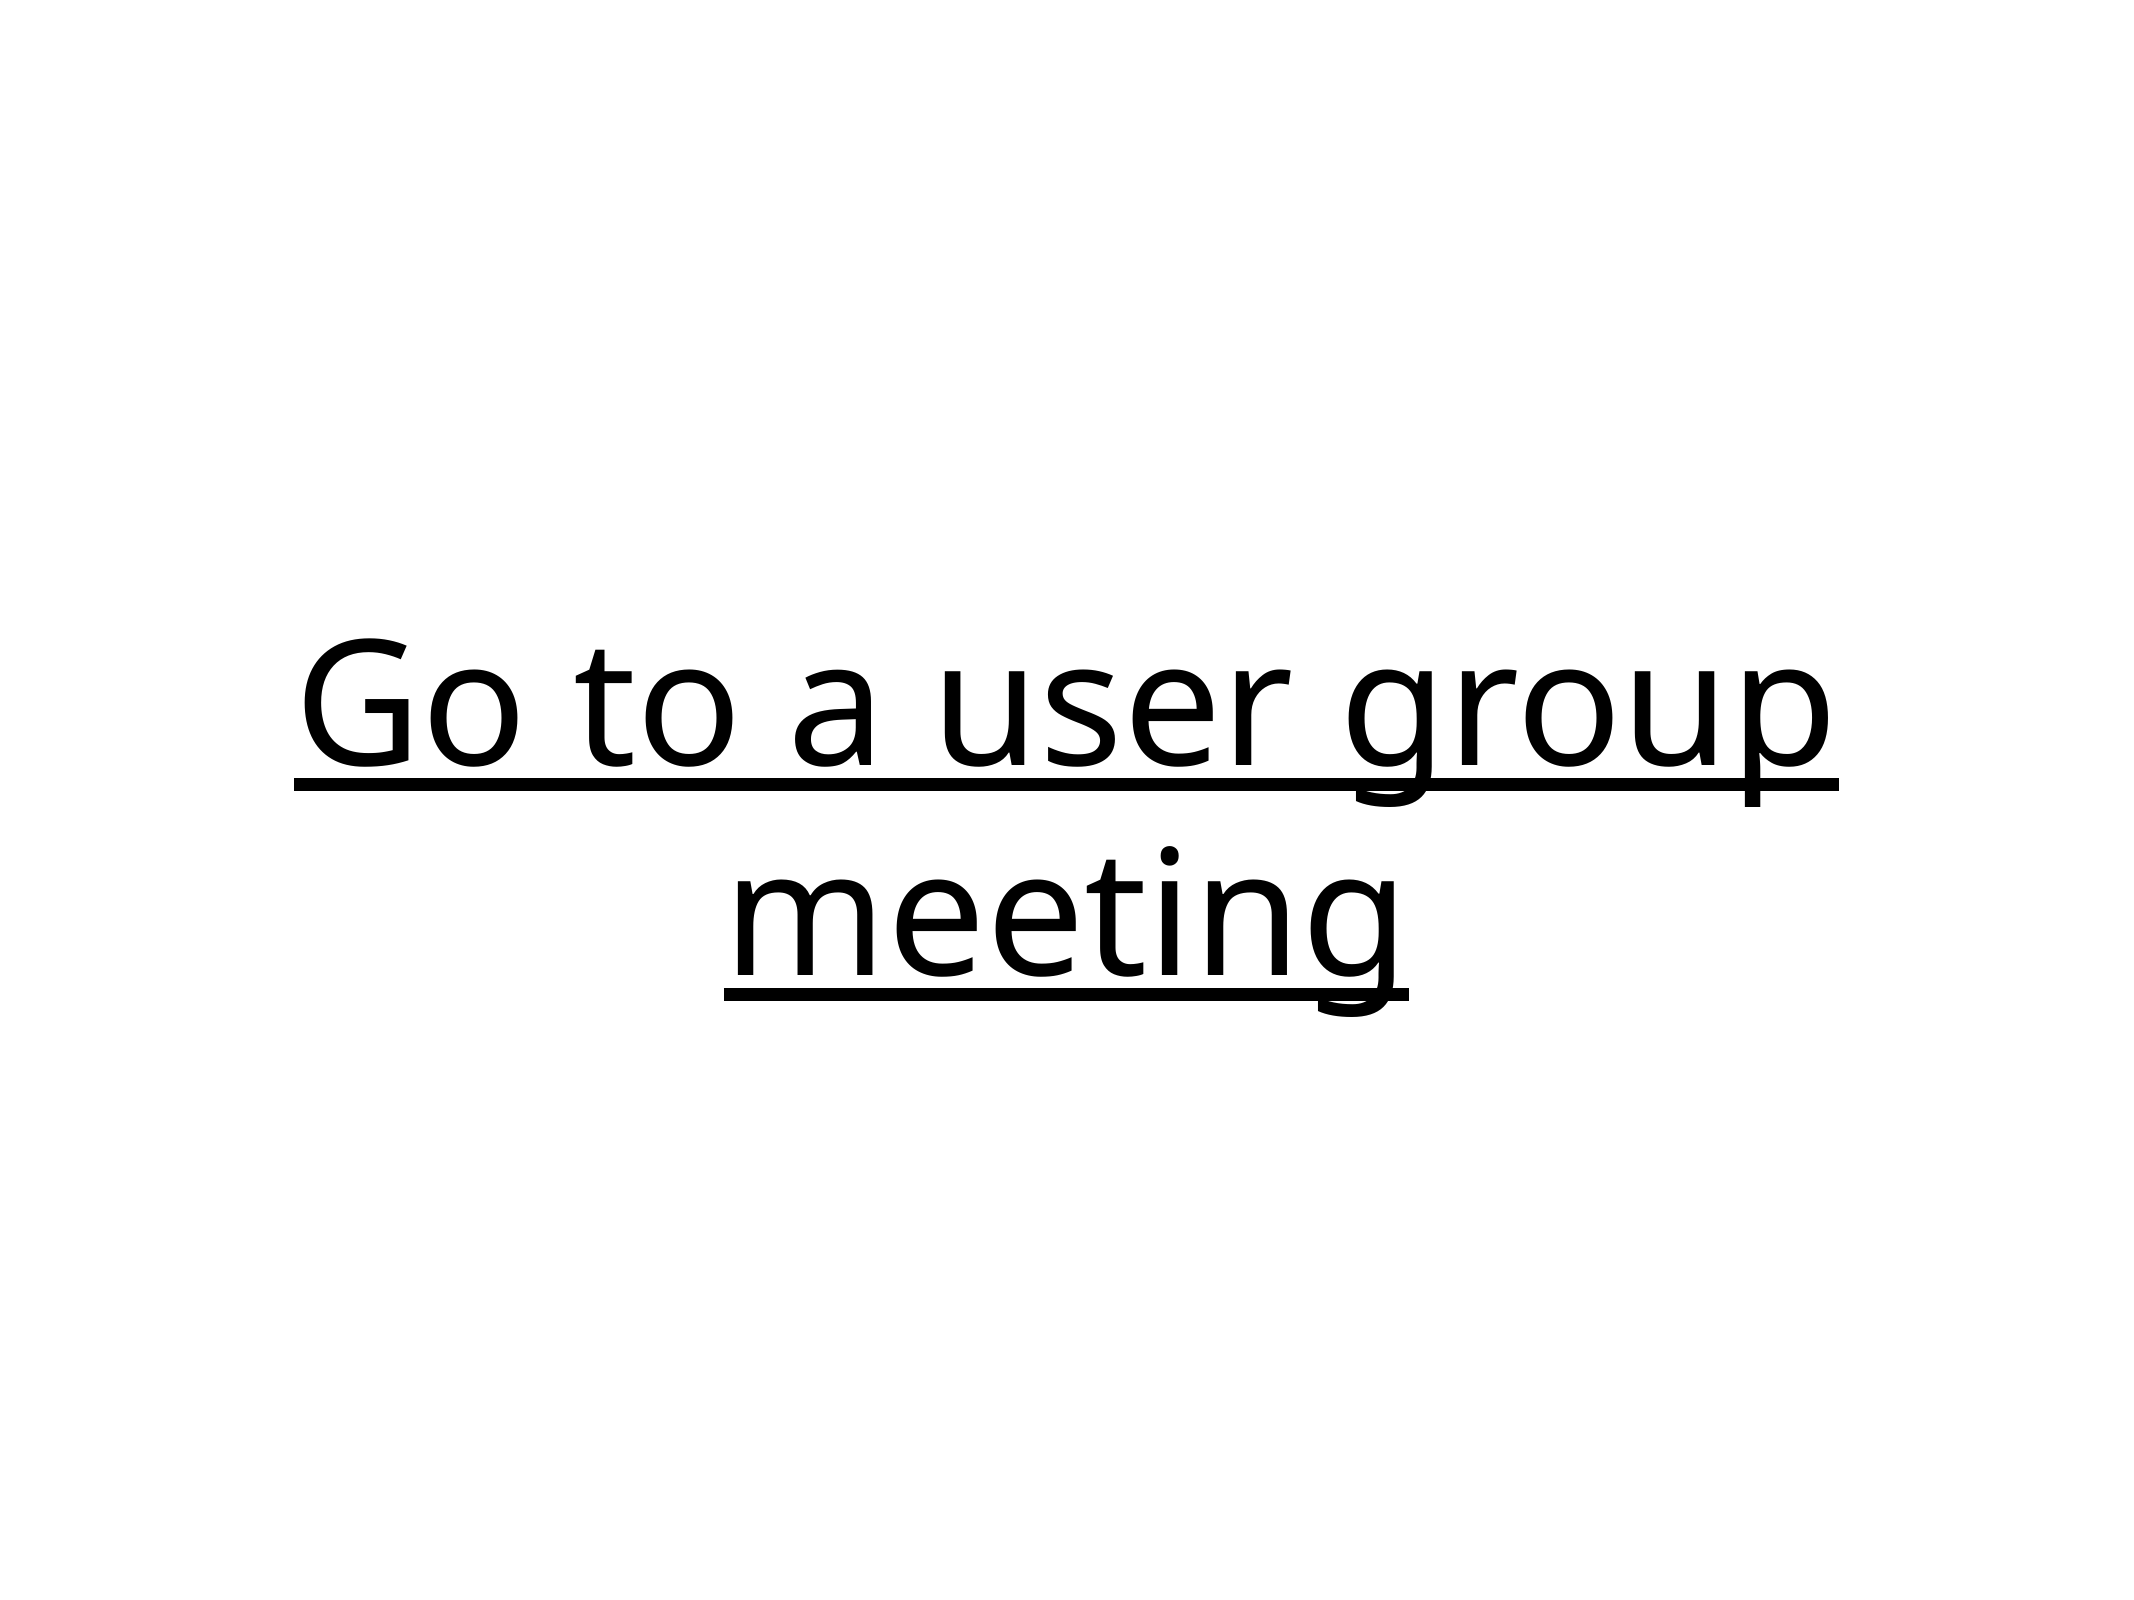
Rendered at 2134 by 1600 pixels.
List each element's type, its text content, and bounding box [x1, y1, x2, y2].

title Go to a user group meeting [208, 487, 1925, 1113]
